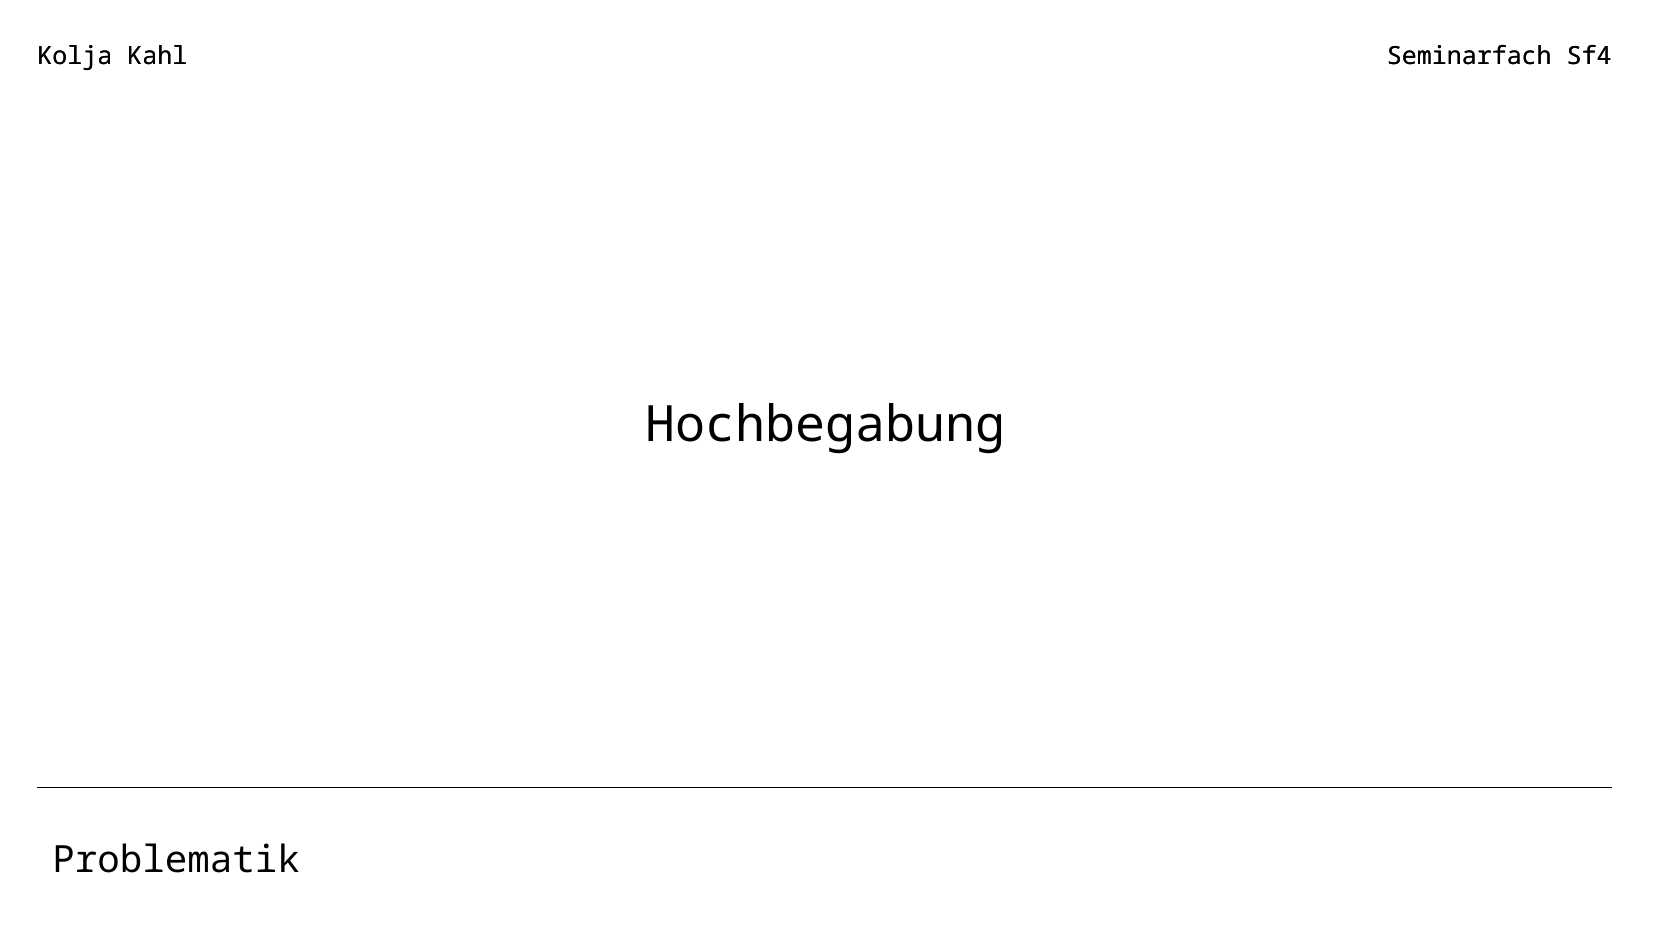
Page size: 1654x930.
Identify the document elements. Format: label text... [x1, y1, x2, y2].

text_box Problematik [37, 825, 472, 890]
text_box Hochbegabung [37, 131, 1613, 713]
title Kolja Kahl [37, 37, 225, 76]
title Seminarfach Sf4 [1312, 37, 1612, 76]
